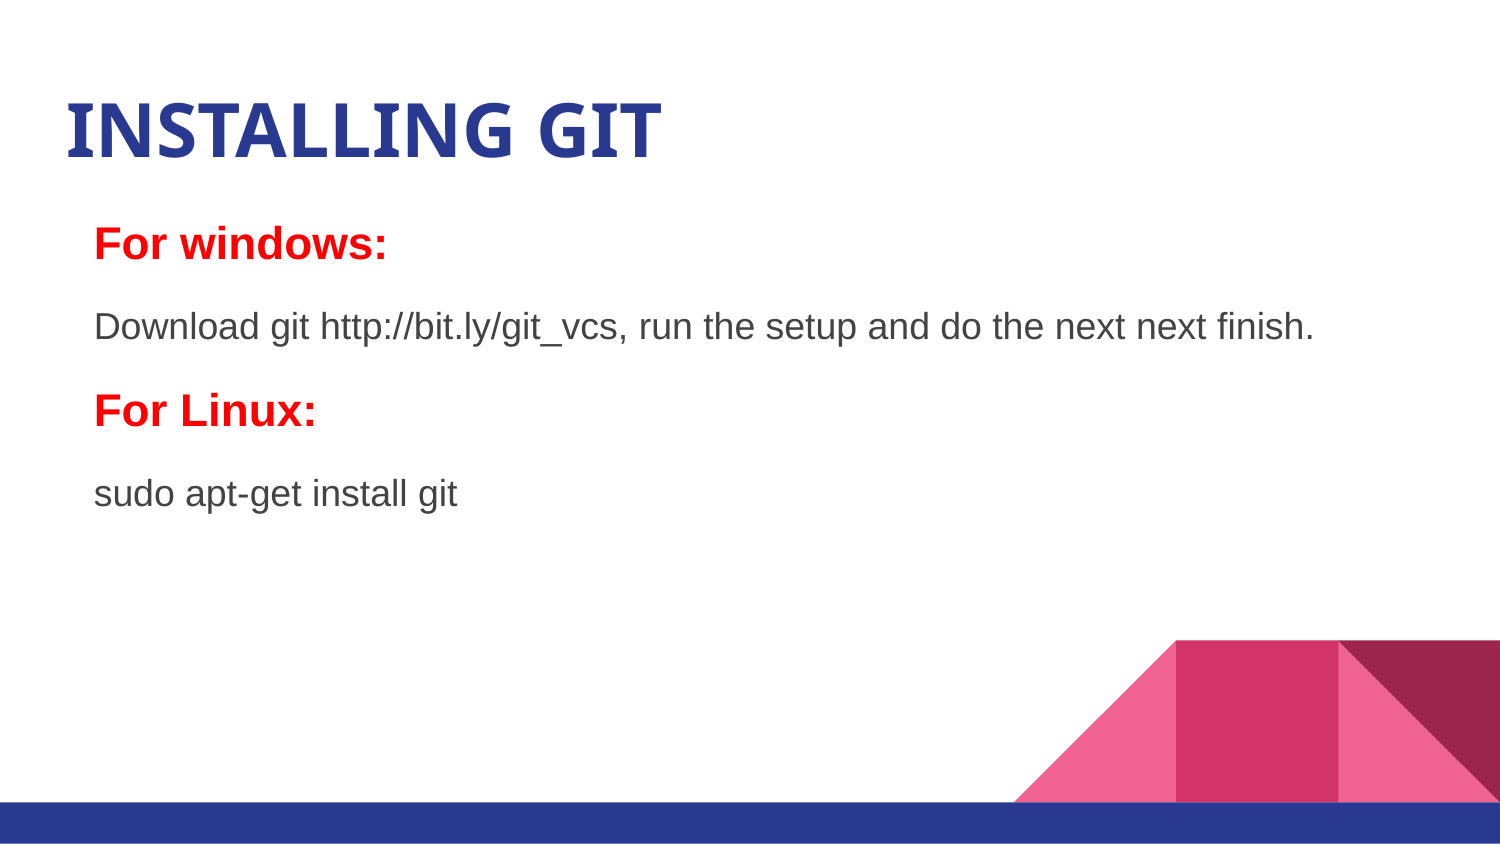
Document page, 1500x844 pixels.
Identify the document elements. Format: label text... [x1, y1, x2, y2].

list For windows: Download git http://bit.ly/git_vcs, run the setup and do the next next finish. For Linux: sudo apt-get install git [78, 199, 1477, 747]
title INSTALLING GIT [51, 67, 1449, 167]
